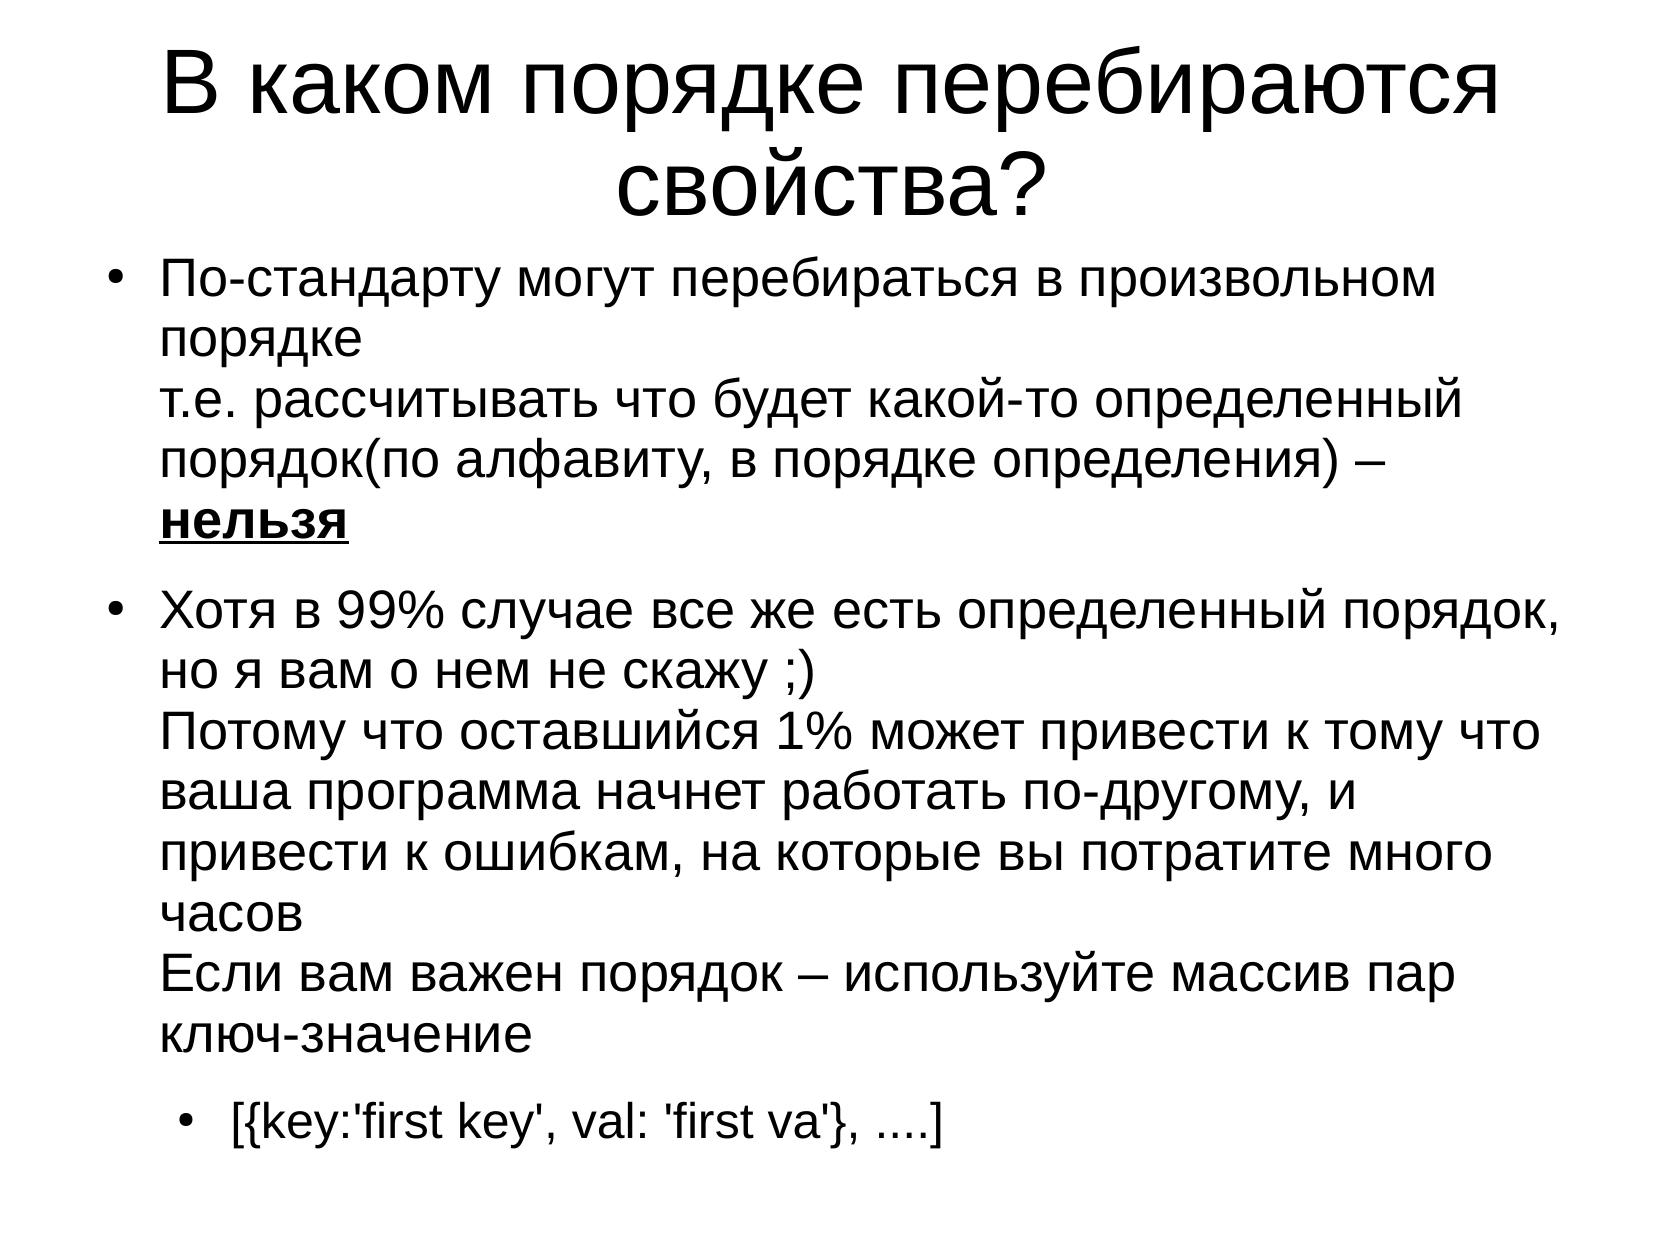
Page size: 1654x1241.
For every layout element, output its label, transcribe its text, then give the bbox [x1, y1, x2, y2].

list По-стандарту могут перебираться в произвольном порядке т.е. рассчитывать что будет какой-то определенный порядок(по алфавиту, в порядке определения) – нельзя Хотя в 99% случае все же есть определенный порядок, но я вам о нем не скажу ;) Потому что оставшийся 1% может привести к тому что ваша программа начнет работать по-другому, и привести к ошибкам, на которые вы потратите много часов Если вам важен порядок – используйте массив пар ключ-значение [{key:'first key', val: 'first va'}, ....] [88, 247, 1577, 1151]
title В каком порядке перебираются свойства? [88, 29, 1577, 237]
